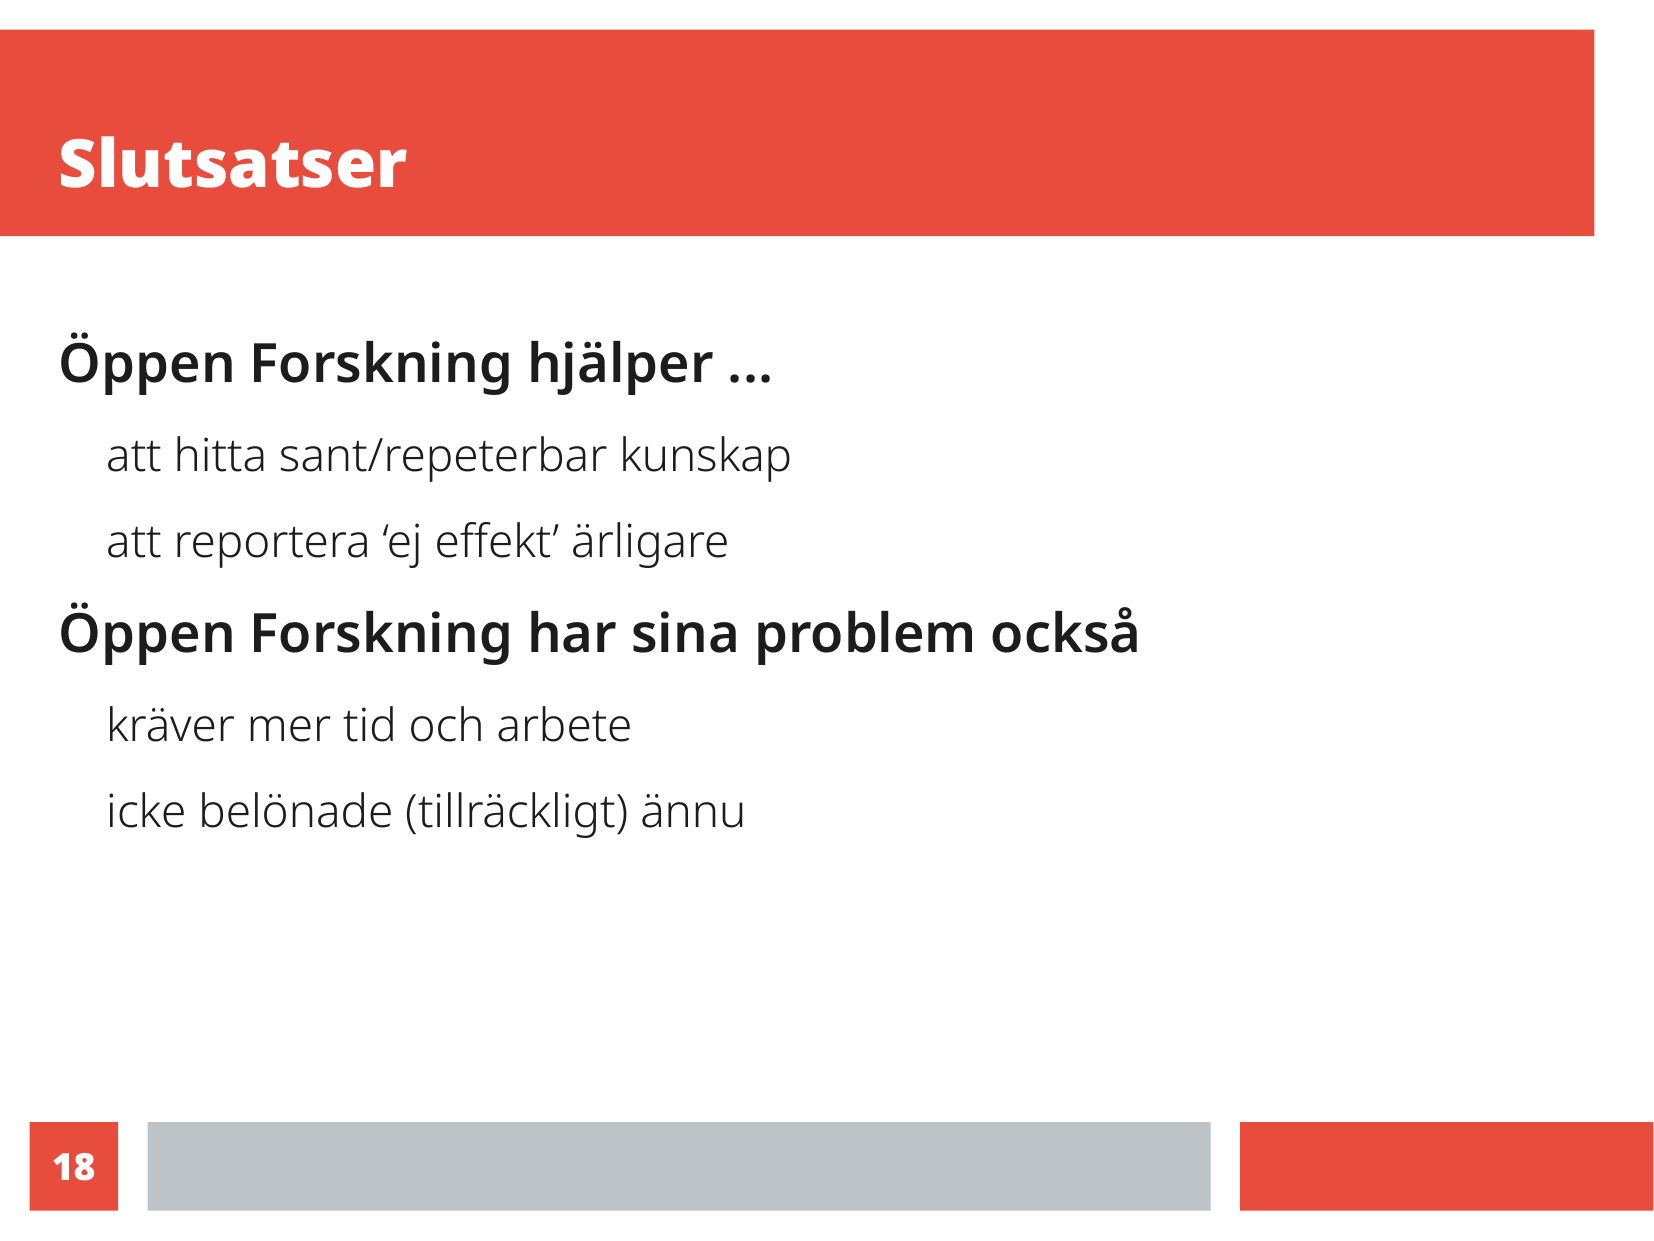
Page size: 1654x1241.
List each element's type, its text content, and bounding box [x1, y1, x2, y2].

list Öppen Forskning hjälper ... att hitta sant/repeterbar kunskap att reportera ‘ej effekt’ ärligare Öppen Forskning har sina problem också kräver mer tid och arbete icke belönade (tillräckligt) ännu [59, 324, 1565, 1093]
title Slutsatser [59, 59, 1595, 207]
